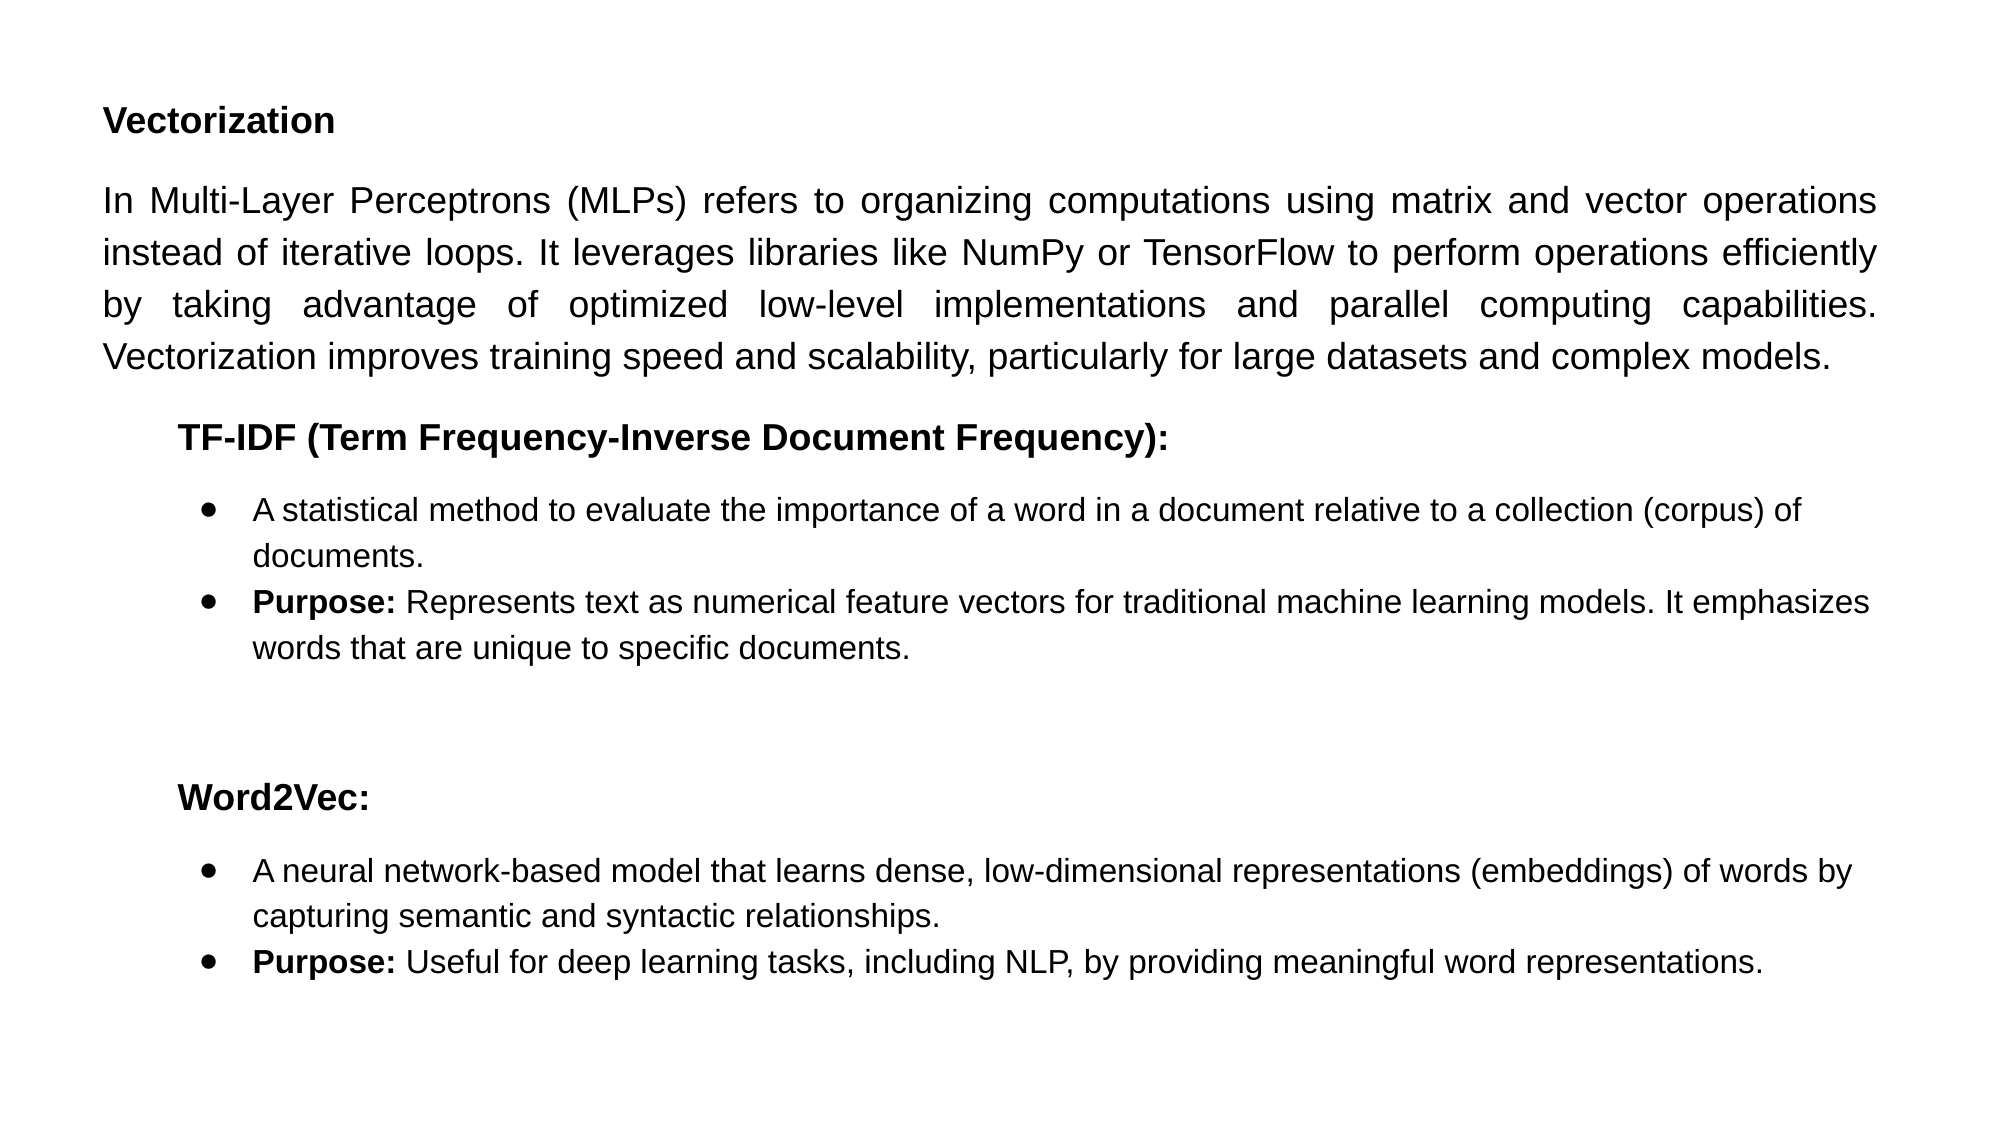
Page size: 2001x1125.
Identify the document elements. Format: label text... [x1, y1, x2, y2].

text_box Vectorization In Multi-Layer Perceptrons (MLPs) refers to organizing computations using matrix and vector operations instead of iterative loops. It leverages libraries like NumPy or TensorFlow to perform operations efficiently by taking advantage of optimized low-level implementations and parallel computing capabilities. Vectorization improves training speed and scalability, particularly for large datasets and complex models. TF-IDF (Term Frequency-Inverse Document Frequency): A statistical method to evaluate the importance of a word in a document relative to a collection (corpus) of documents. Purpose: Represents text as numerical feature vectors for traditional machine learning models. It emphasizes words that are unique to specific documents. Word2Vec: A neural network-based model that learns dense, low-dimensional representations (embeddings) of words by capturing semantic and syntactic relationships. Purpose: Useful for deep learning tasks, including NLP, by providing meaningful word representations. [87, 73, 1893, 1052]
